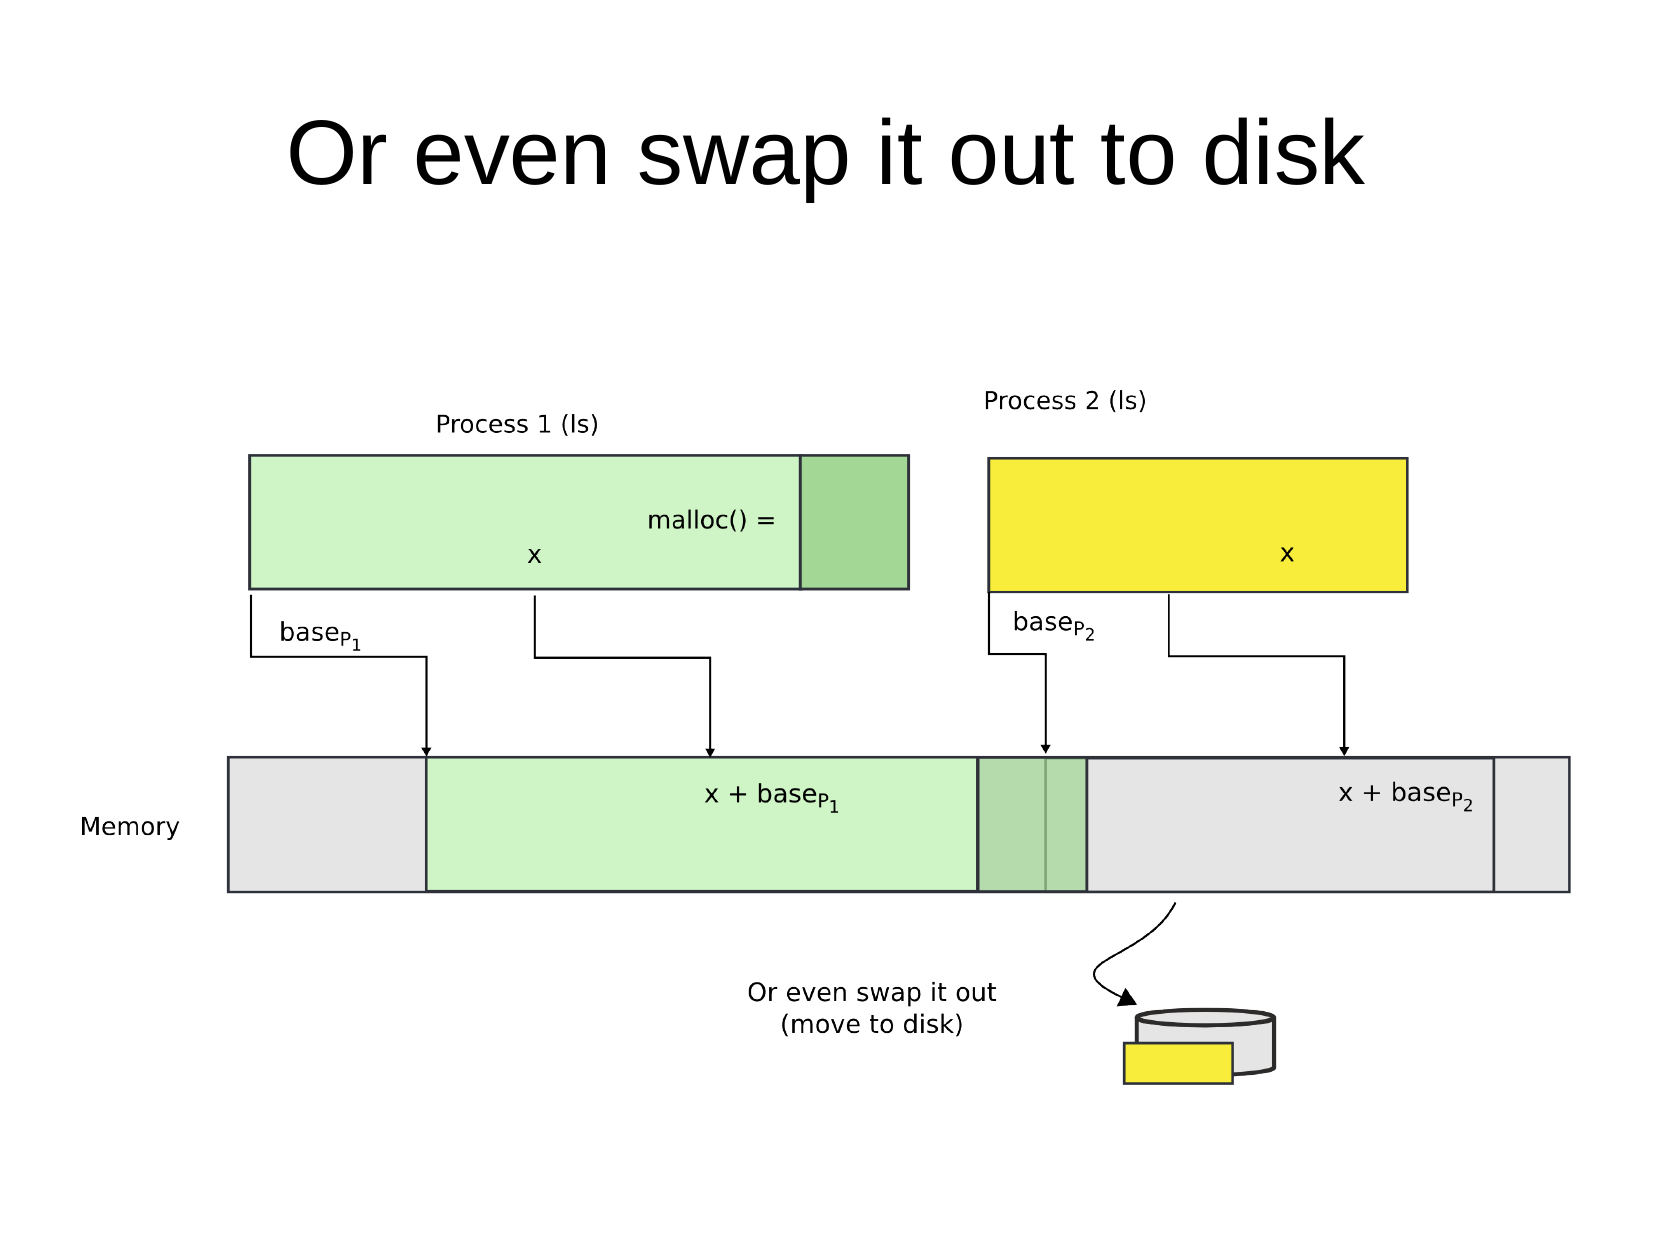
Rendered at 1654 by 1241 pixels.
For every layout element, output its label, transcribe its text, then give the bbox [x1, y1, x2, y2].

picture [82, 390, 1571, 1086]
title Or even swap it out to disk [82, 49, 1571, 257]
